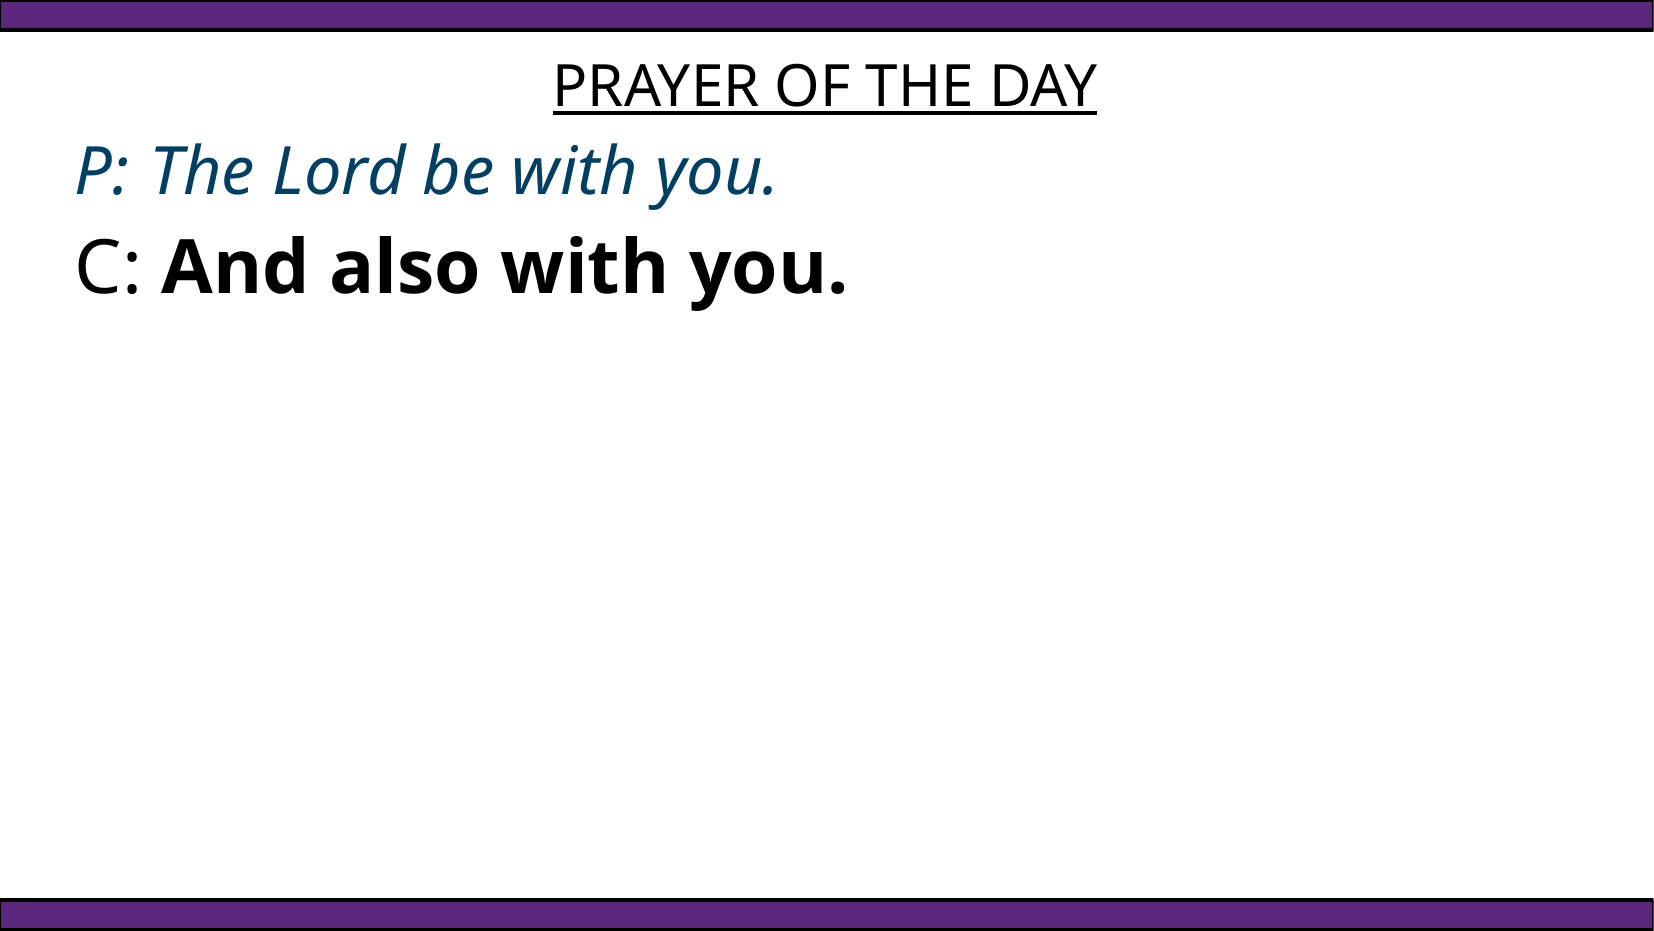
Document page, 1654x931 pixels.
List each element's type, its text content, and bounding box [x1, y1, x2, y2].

text_box [0, 900, 1654, 931]
text_box [0, 0, 1654, 31]
text_box PRAYER OF THE DAY P: The Lord be with you. C: And also with you. [60, 36, 1591, 376]
picture [0, 31, 1654, 900]
